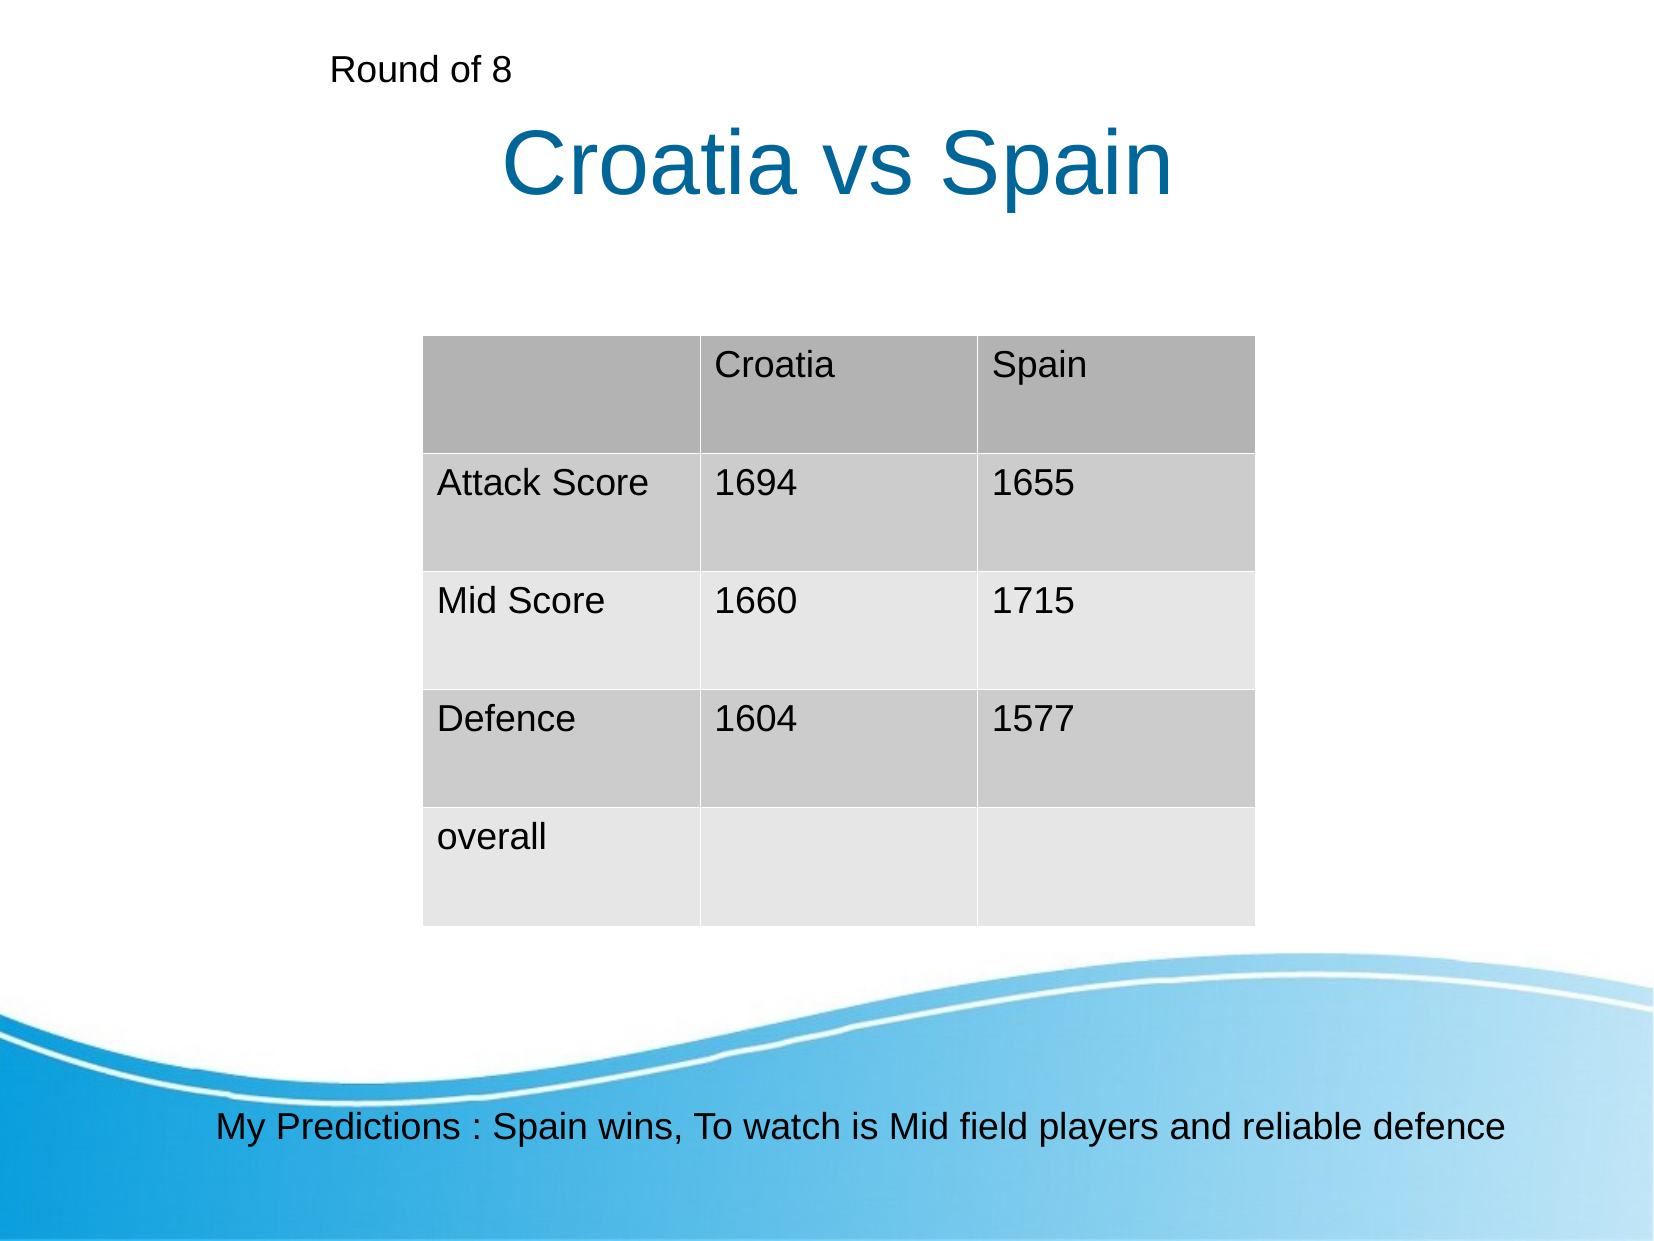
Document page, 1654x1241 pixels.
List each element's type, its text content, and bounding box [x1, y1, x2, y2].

table_cell 1715 [978, 572, 1255, 689]
table_cell Mid Score [423, 572, 700, 689]
table_cell 1655 [978, 454, 1255, 571]
table_header Spain [978, 336, 1255, 453]
table_cell 1604 [701, 690, 977, 807]
text_box My Predictions : Spain wins, To watch is Mid field players and reliable defence [200, 1098, 1522, 1149]
table_cell 1694 [701, 454, 977, 571]
table_cell Defence [423, 690, 700, 807]
table_cell Attack Score [423, 454, 700, 571]
title Croatia vs Spain [94, 59, 1583, 267]
table_cell overall [423, 808, 700, 926]
table_cell 1660 [701, 572, 977, 689]
table_cell [978, 808, 1255, 926]
table_header Croatia [701, 336, 977, 453]
table_header [423, 336, 700, 453]
picture [0, 952, 1654, 1241]
table_cell 1577 [978, 690, 1255, 807]
text_box Round of 8 [314, 40, 528, 91]
table_cell [701, 808, 977, 926]
